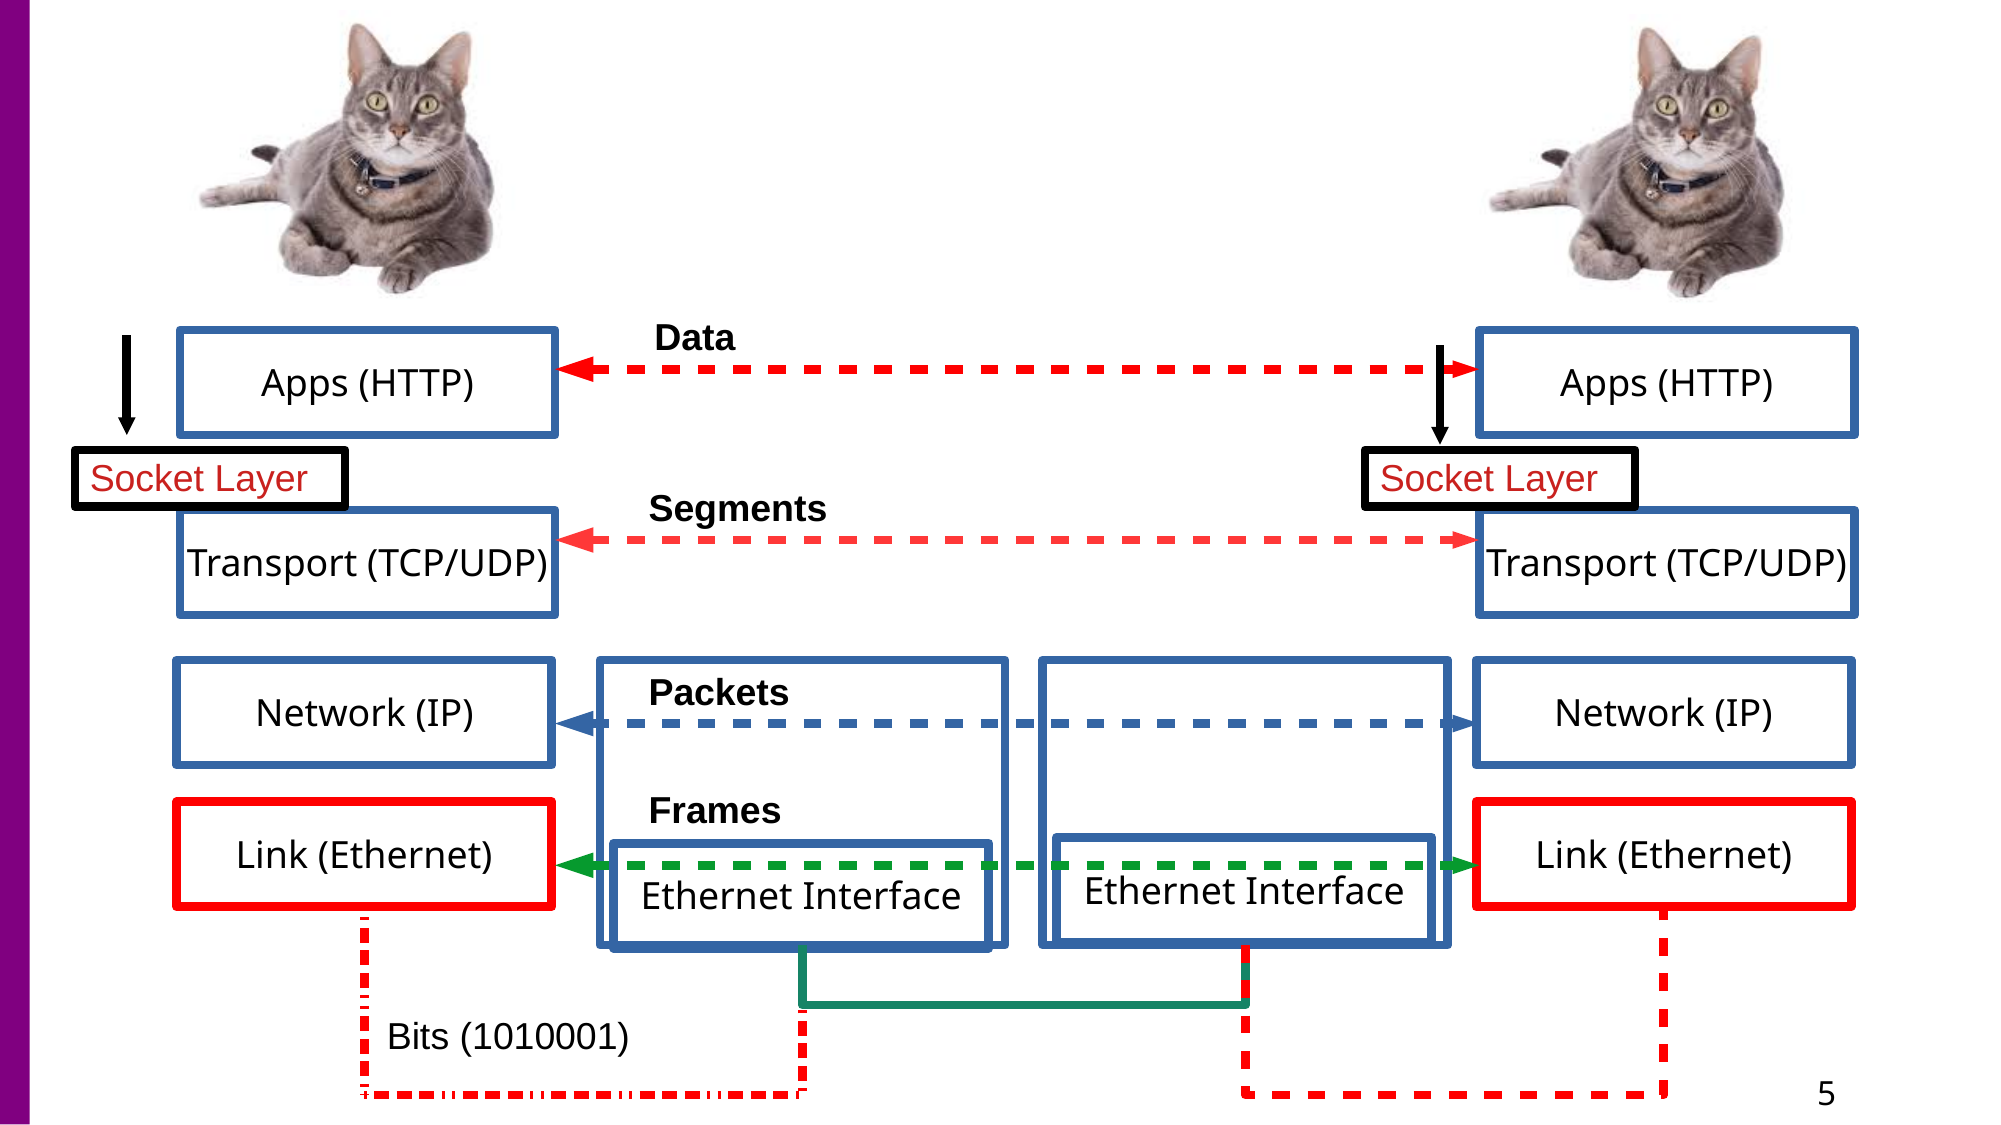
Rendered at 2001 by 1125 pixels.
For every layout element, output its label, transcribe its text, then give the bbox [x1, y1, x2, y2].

picture [165, 10, 590, 300]
text_box Transport (TCP/UDP) [180, 510, 556, 616]
text_box Apps (HTTP) [180, 329, 556, 436]
text_box Frames [633, 781, 797, 839]
text_box Segments [633, 479, 843, 537]
text_box Packets [633, 663, 805, 721]
text_box Apps (HTTP) [1479, 329, 1855, 436]
text_box Link (Ethernet) [1476, 801, 1852, 907]
text_box Socket Layer [1365, 450, 1636, 507]
text_box Link (Ethernet) [176, 801, 552, 907]
picture [1455, 14, 1880, 305]
text_box Ethernet Interface [1056, 837, 1432, 941]
text_box Data [639, 309, 751, 367]
text_box Network (IP) [176, 660, 552, 766]
text_box Bits (1010001) [372, 1008, 646, 1066]
text_box Ethernet Interface [613, 843, 989, 941]
text_box Transport (TCP/UDP) [1479, 510, 1855, 616]
text_box Network (IP) [1476, 660, 1852, 766]
text_box Socket Layer [75, 450, 346, 507]
